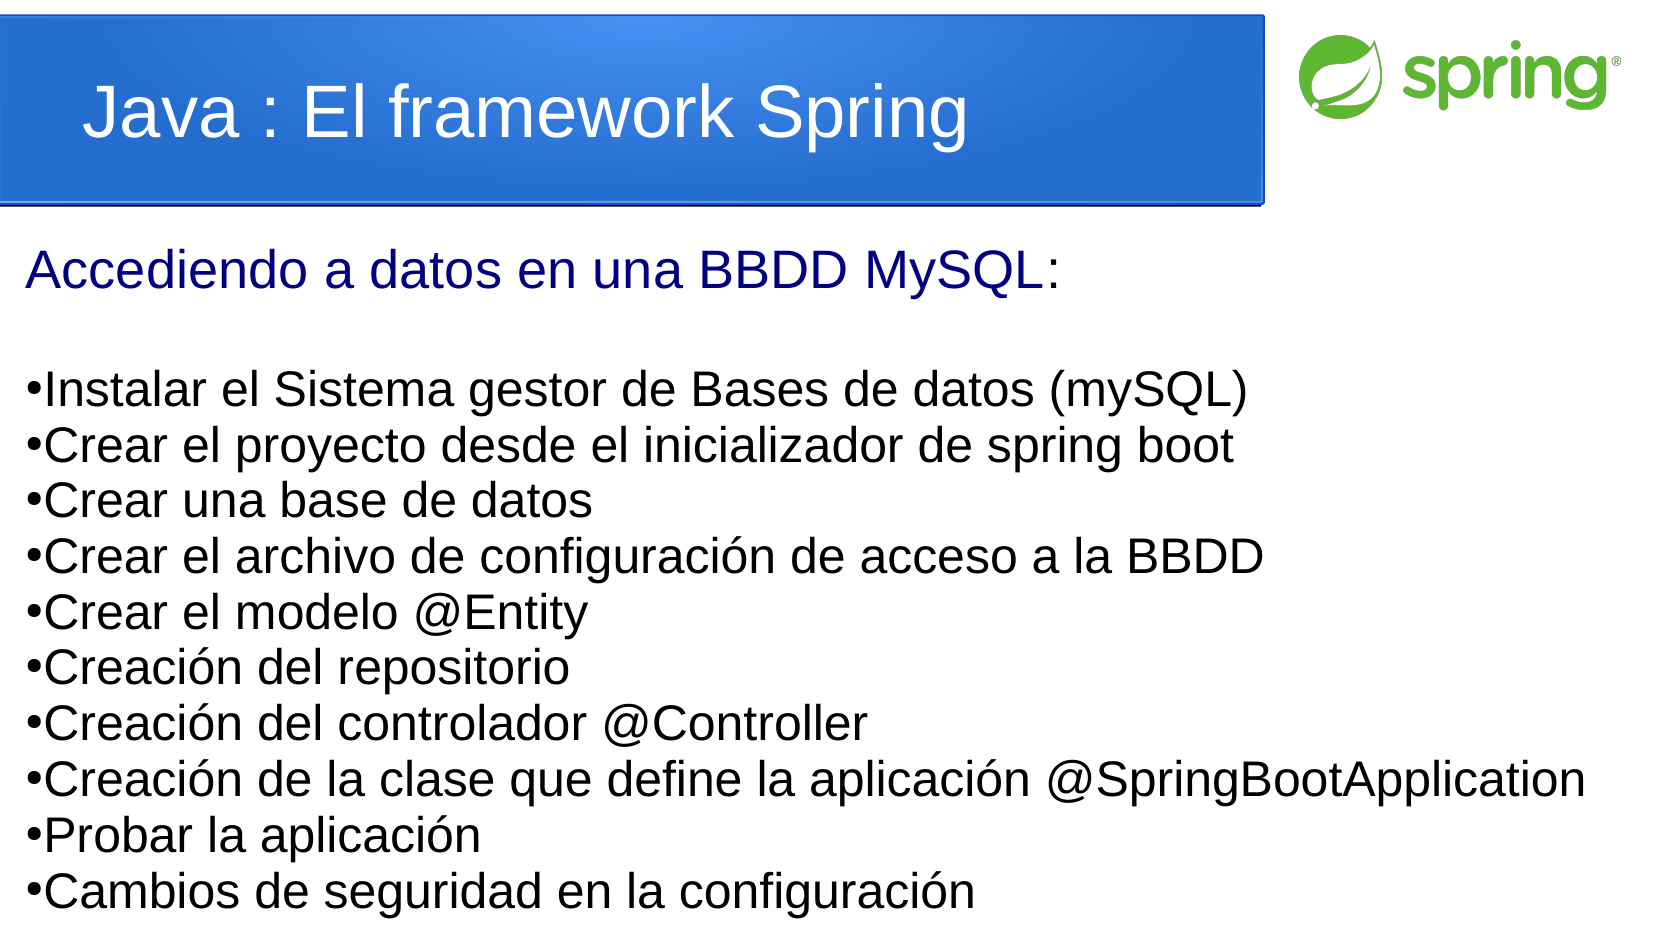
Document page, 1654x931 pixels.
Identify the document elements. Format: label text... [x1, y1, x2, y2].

picture [1299, 35, 1621, 119]
subtitle Accediendo a datos en una BBDD MySQL: Instalar el Sistema gestor de Bases de datos (mySQL) Crear el proyecto desde el inicializador de spring boot Crear una base de datos Crear el archivo de configuración de acceso a la BBDD Crear el modelo @Entity Creación del repositorio Creación del controlador @Controller Creación de la clase que define la aplicación @SpringBootApplication Probar la aplicación Cambios de seguridad en la configuración [25, 164, 1644, 931]
title Java : El framework Spring [82, 35, 1235, 164]
